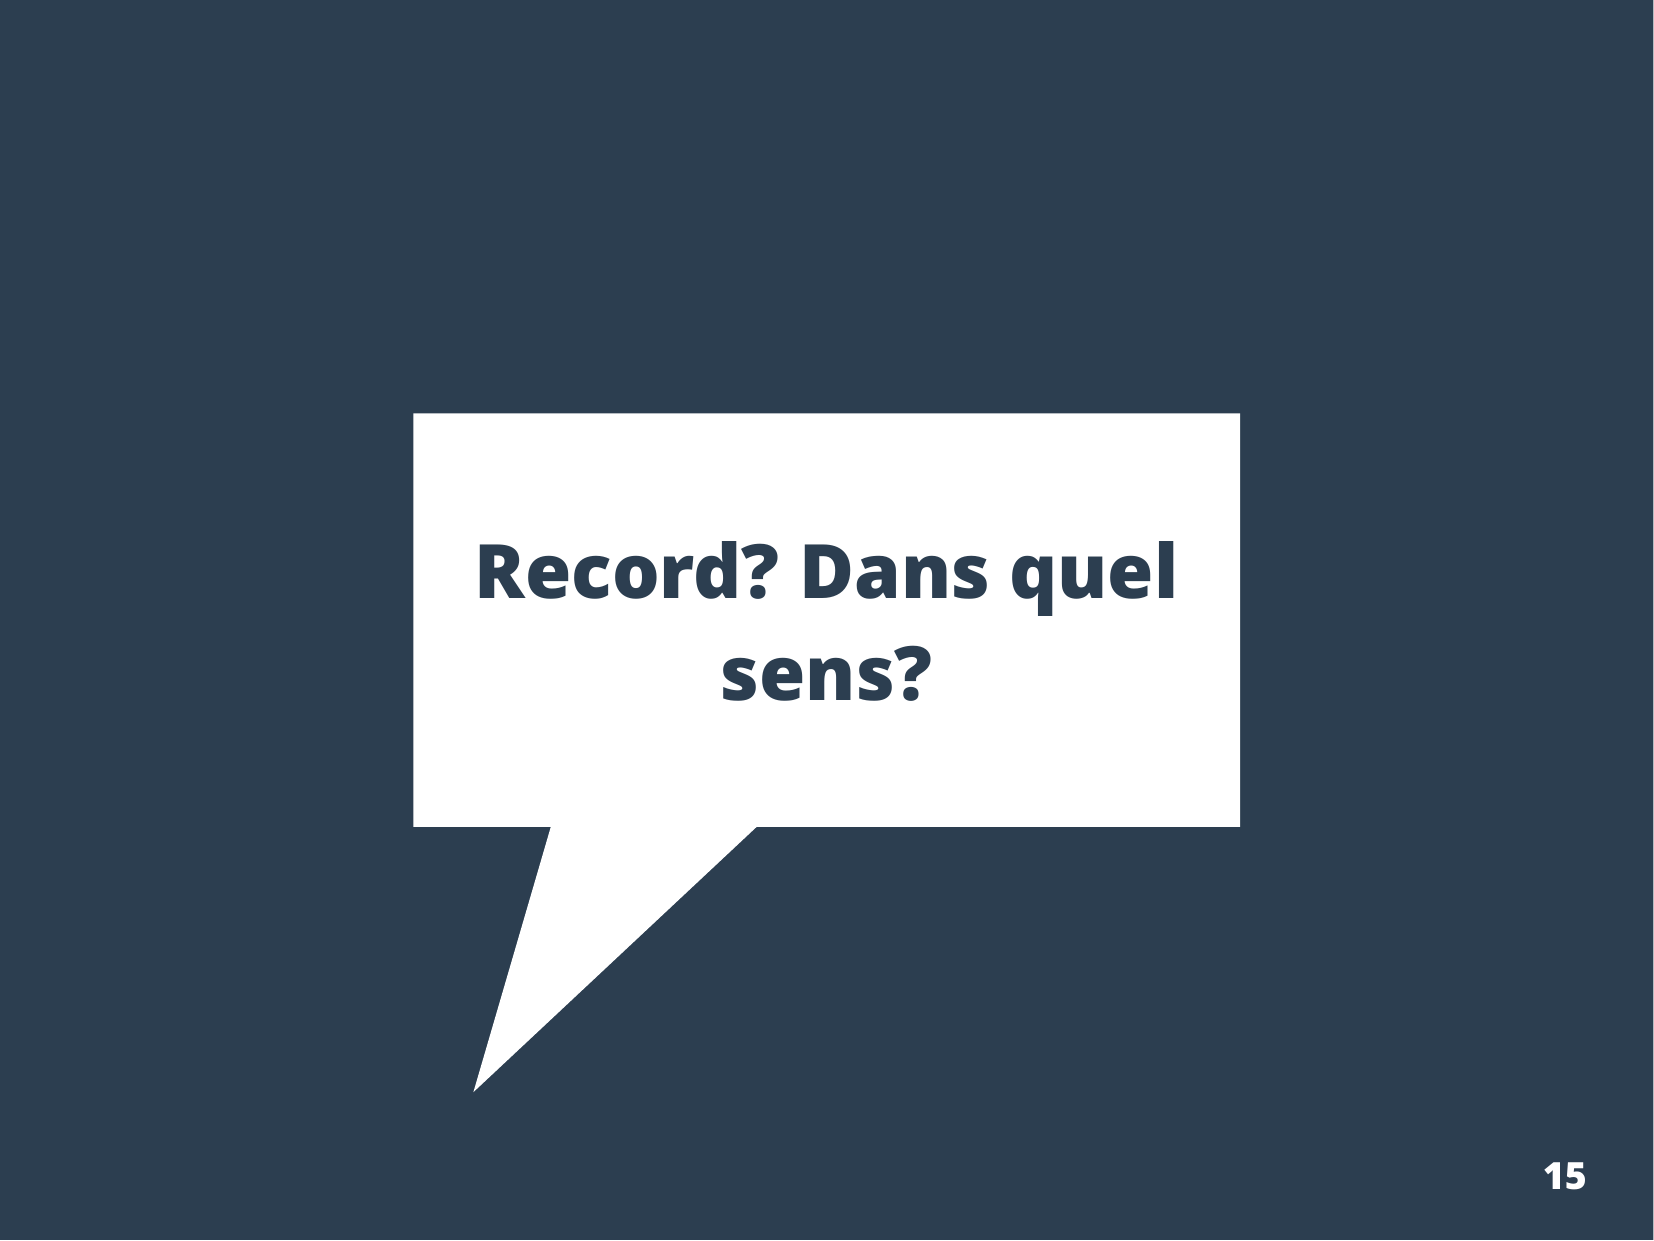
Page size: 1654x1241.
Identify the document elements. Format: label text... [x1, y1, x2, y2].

title Record? Dans quel sens? [442, 442, 1211, 798]
